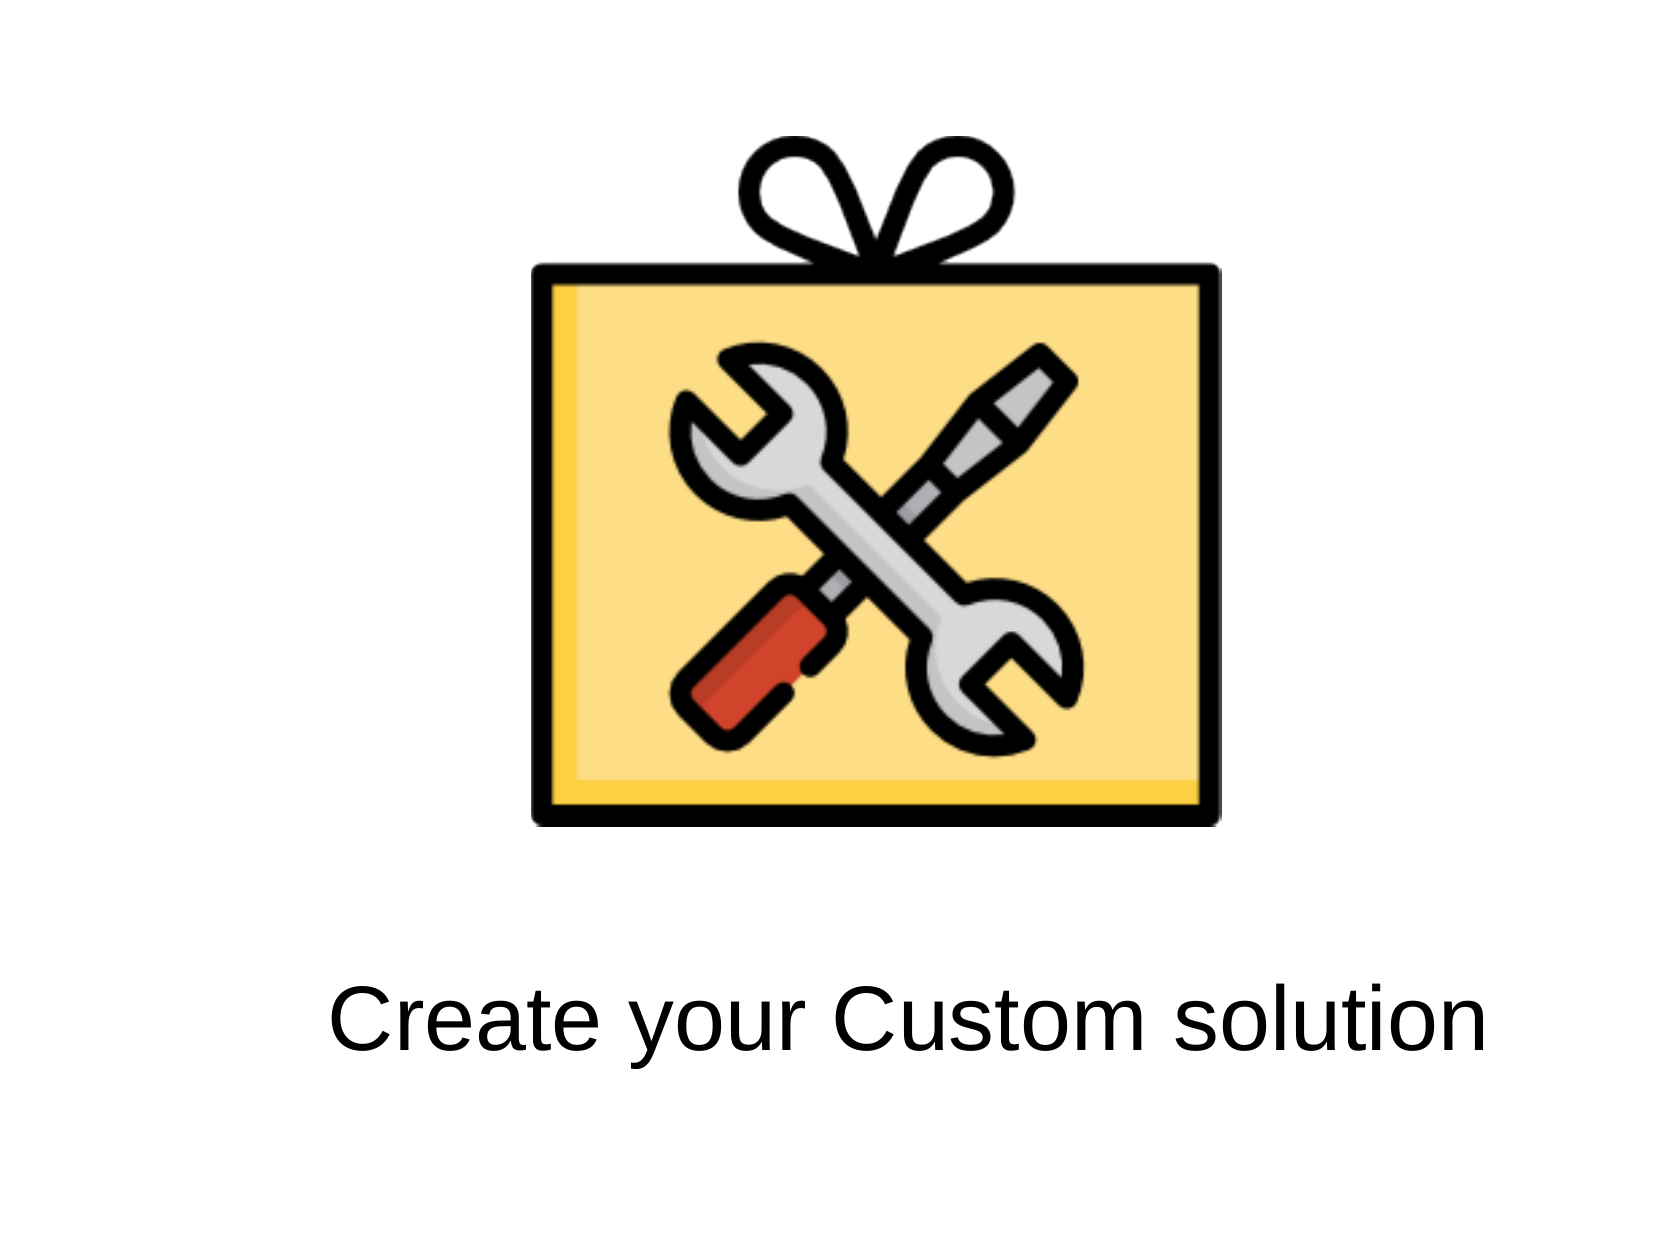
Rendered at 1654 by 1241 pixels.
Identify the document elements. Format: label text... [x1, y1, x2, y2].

title Create your Custom solution [165, 915, 1654, 1123]
picture [531, 136, 1222, 827]
